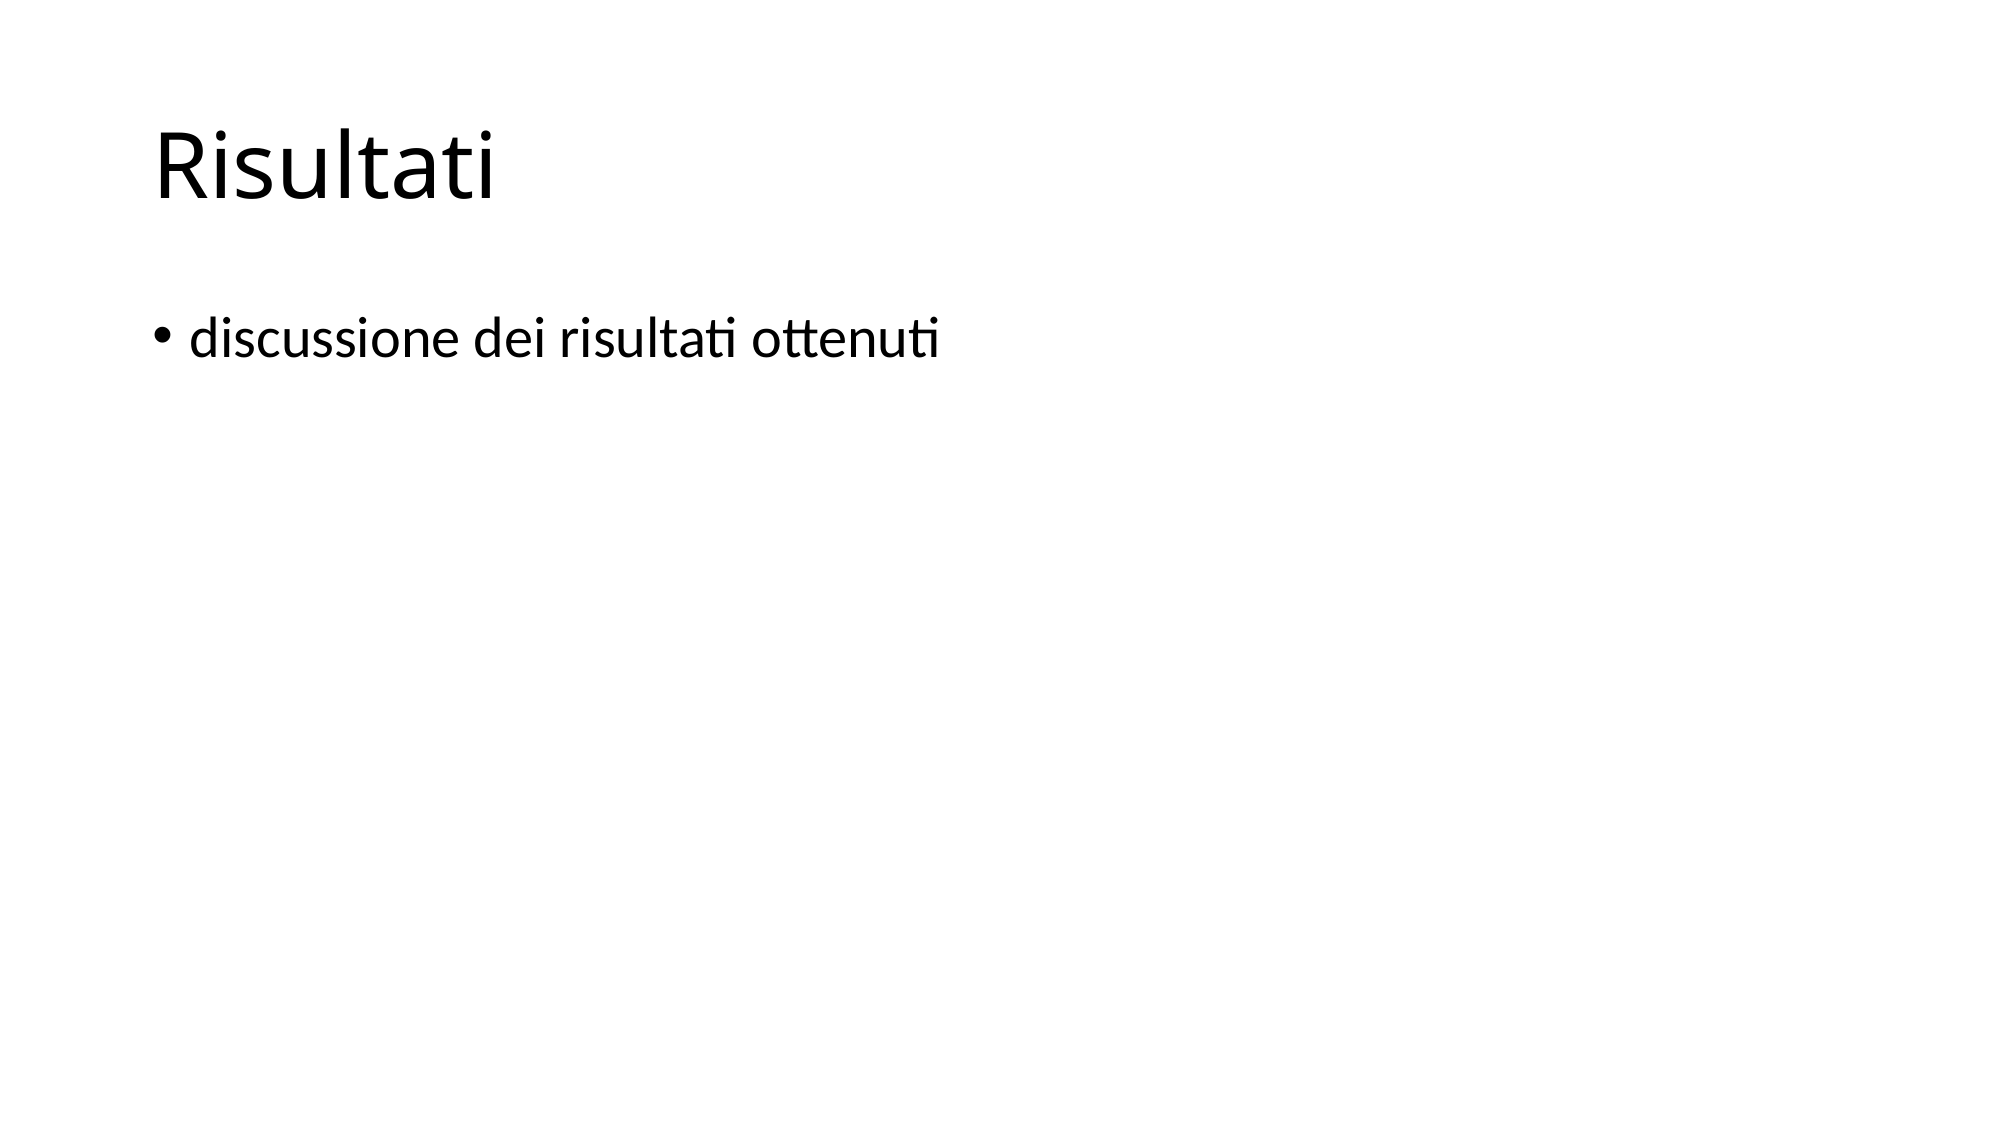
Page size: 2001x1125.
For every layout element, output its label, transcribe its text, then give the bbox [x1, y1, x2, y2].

list discussione dei risultati ottenuti [137, 299, 1863, 1014]
title Risultati [137, 59, 1863, 278]
